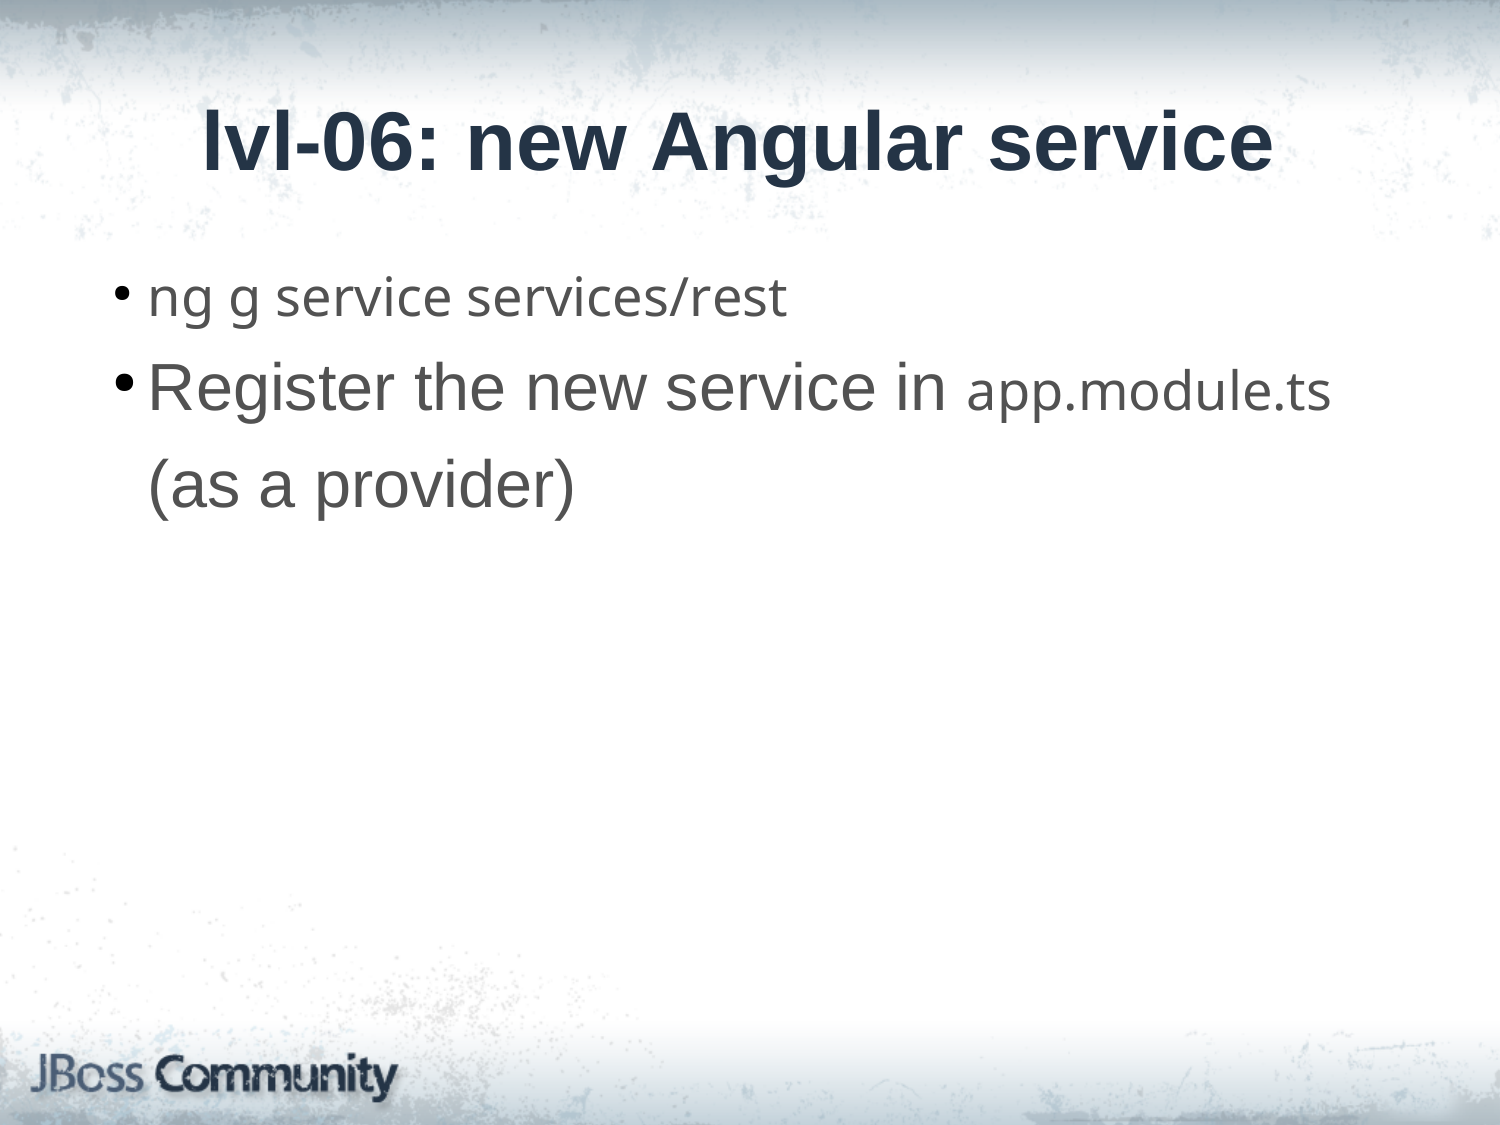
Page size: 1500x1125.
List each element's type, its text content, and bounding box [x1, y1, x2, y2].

picture [0, 0, 1500, 1125]
subtitle ng g service services/rest Register the new service in app.module.ts (as a provider) [112, 262, 1388, 993]
title lvl-06: new Angular service [112, 29, 1388, 245]
